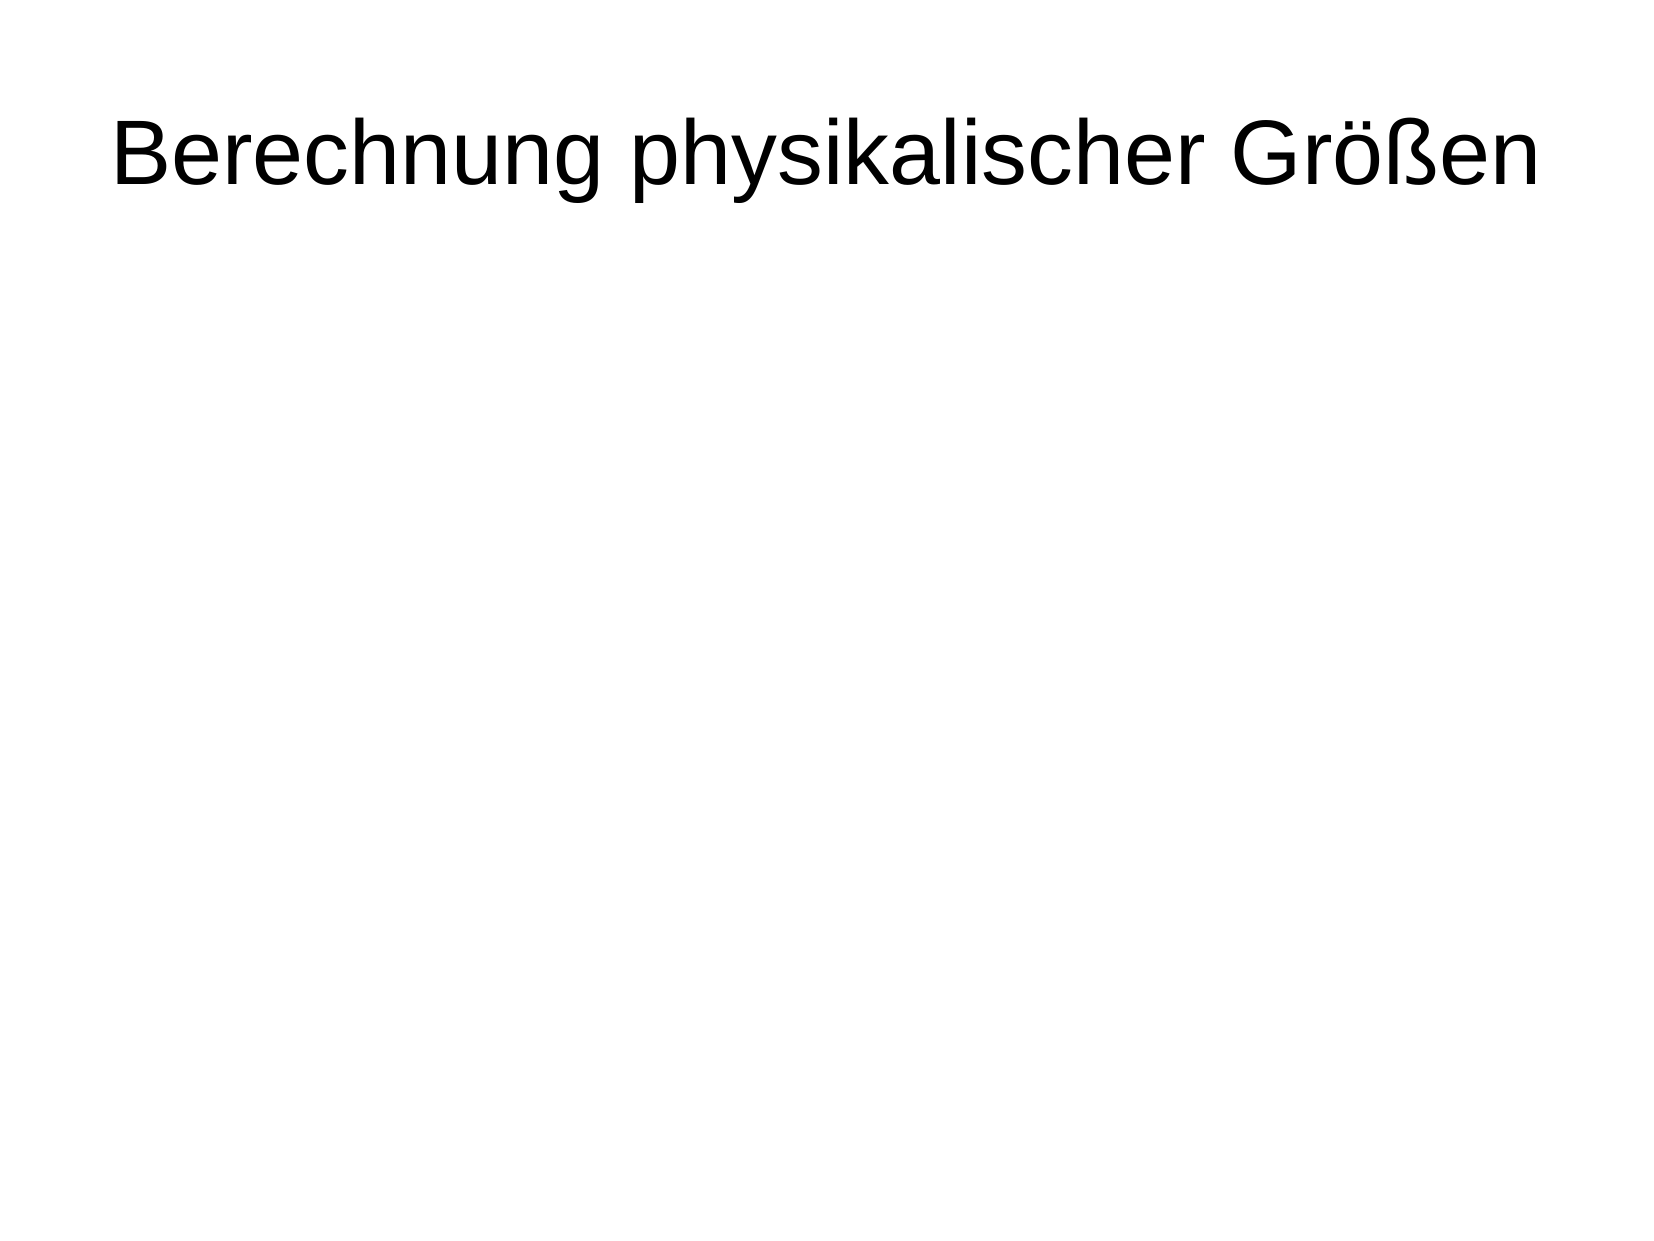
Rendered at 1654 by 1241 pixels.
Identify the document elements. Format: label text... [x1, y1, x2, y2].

title Berechnung physikalischer Größen [82, 49, 1571, 257]
